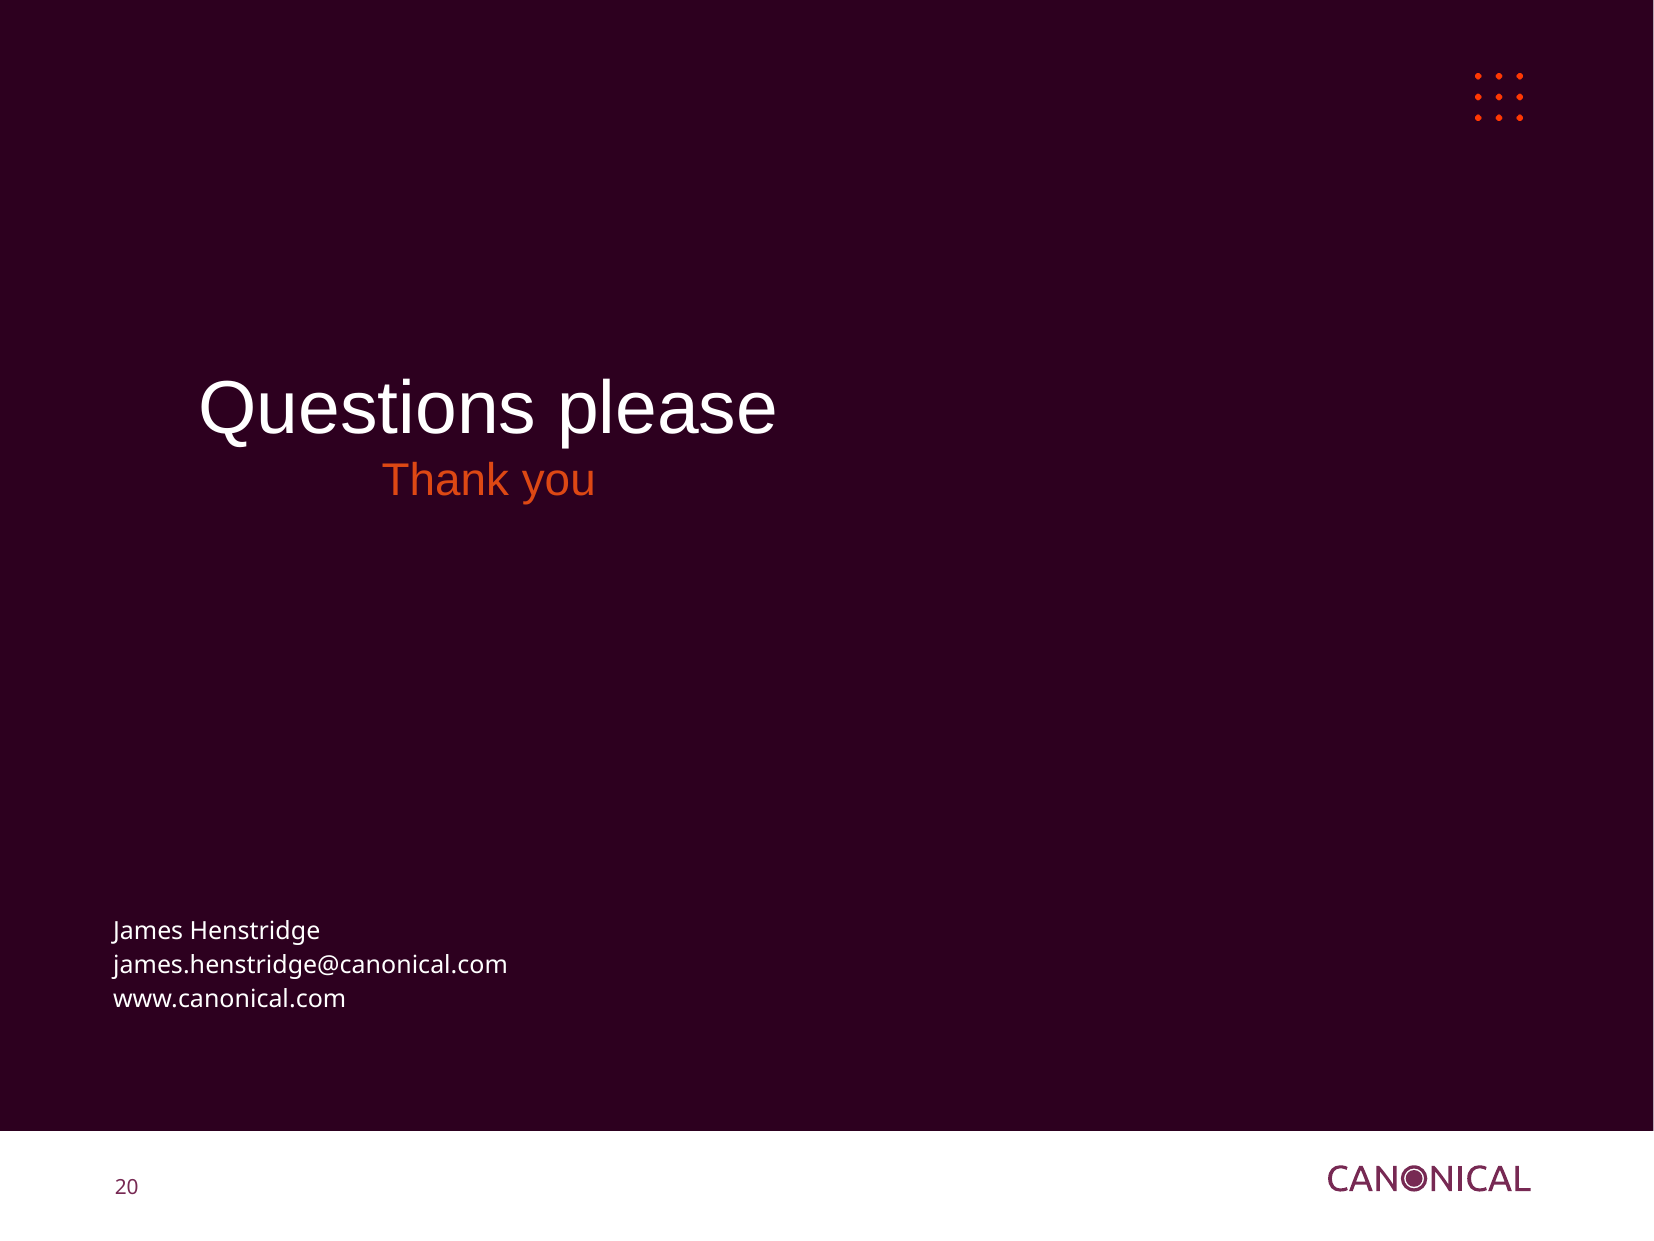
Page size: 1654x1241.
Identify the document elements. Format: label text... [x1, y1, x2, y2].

picture [0, 0, 1654, 1131]
title Questions please Thank you [114, 354, 863, 508]
list James Henstridge james.henstridge@canonical.com www.canonical.com [113, 913, 817, 1241]
